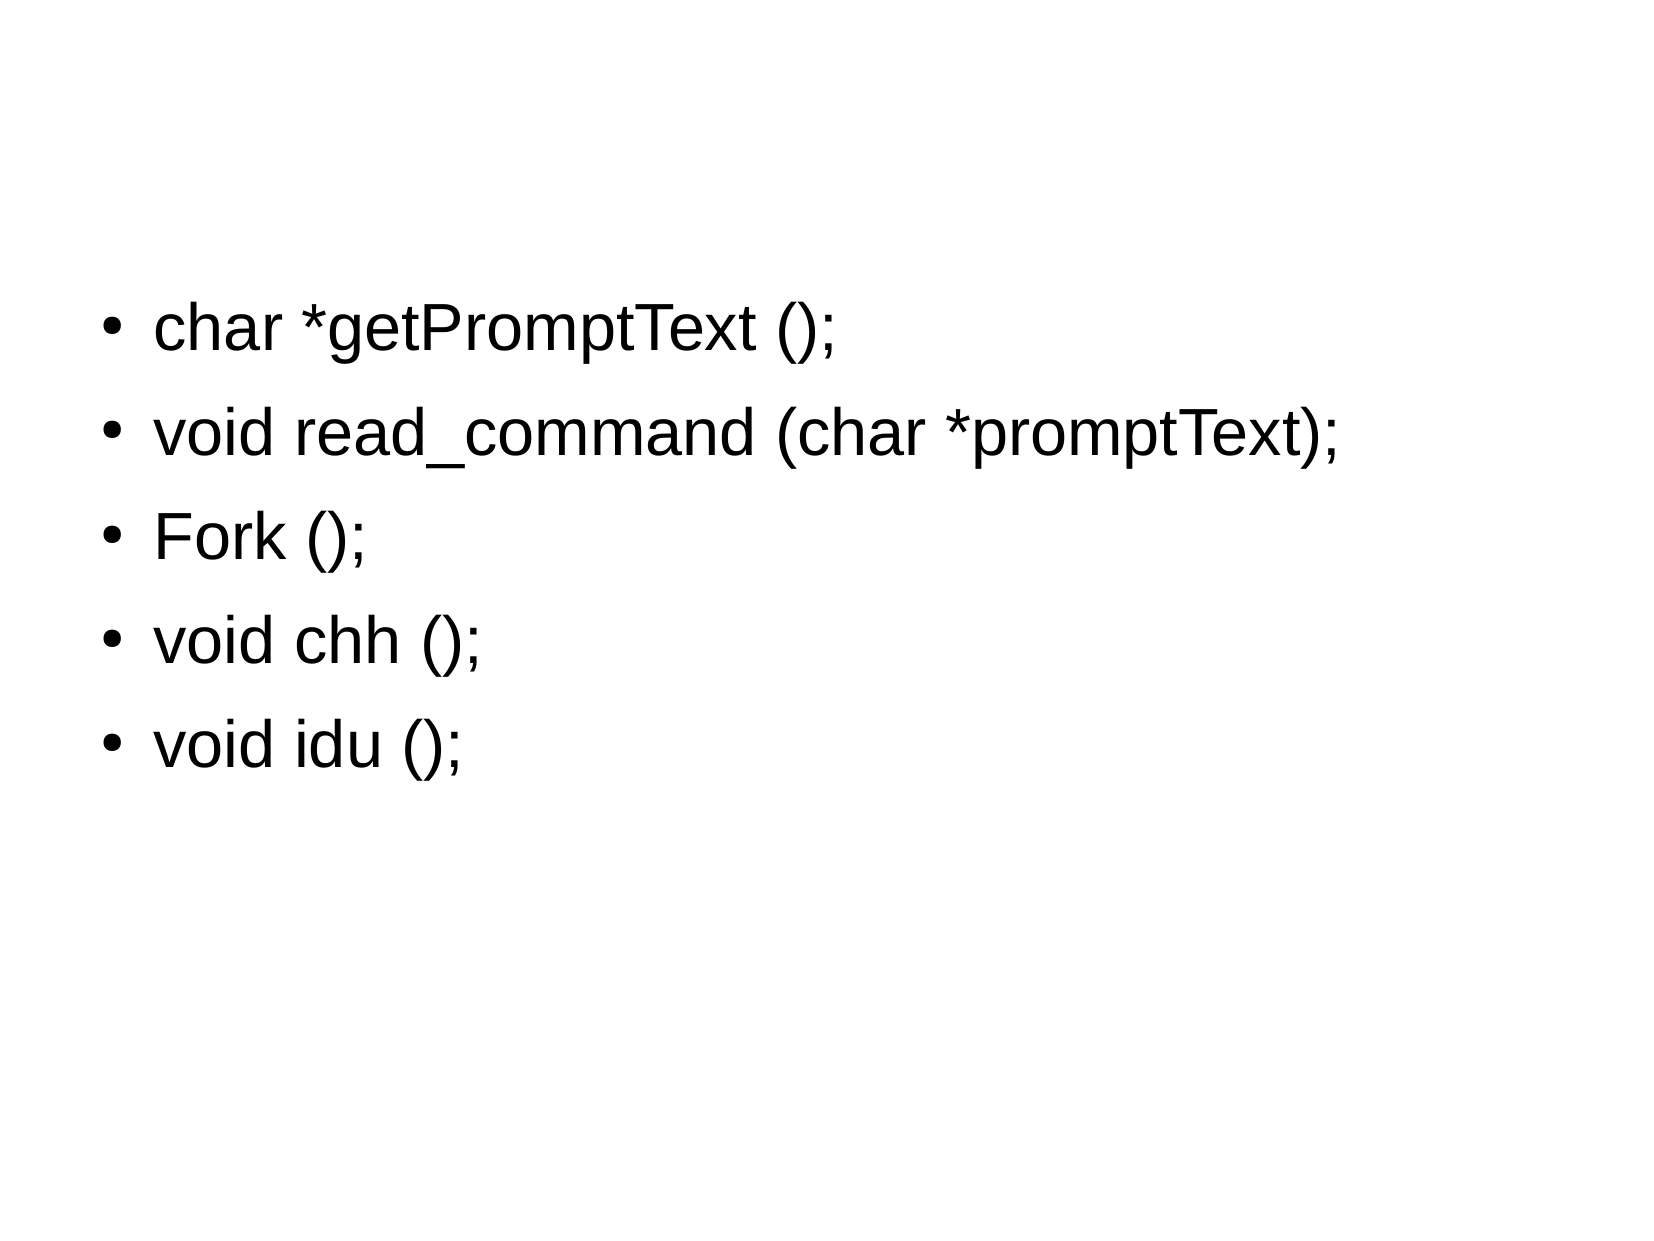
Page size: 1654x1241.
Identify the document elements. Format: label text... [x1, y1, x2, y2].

list char *getPromptText (); void read_command (char *promptText); Fork (); void chh (); void idu (); [82, 290, 1571, 1010]
